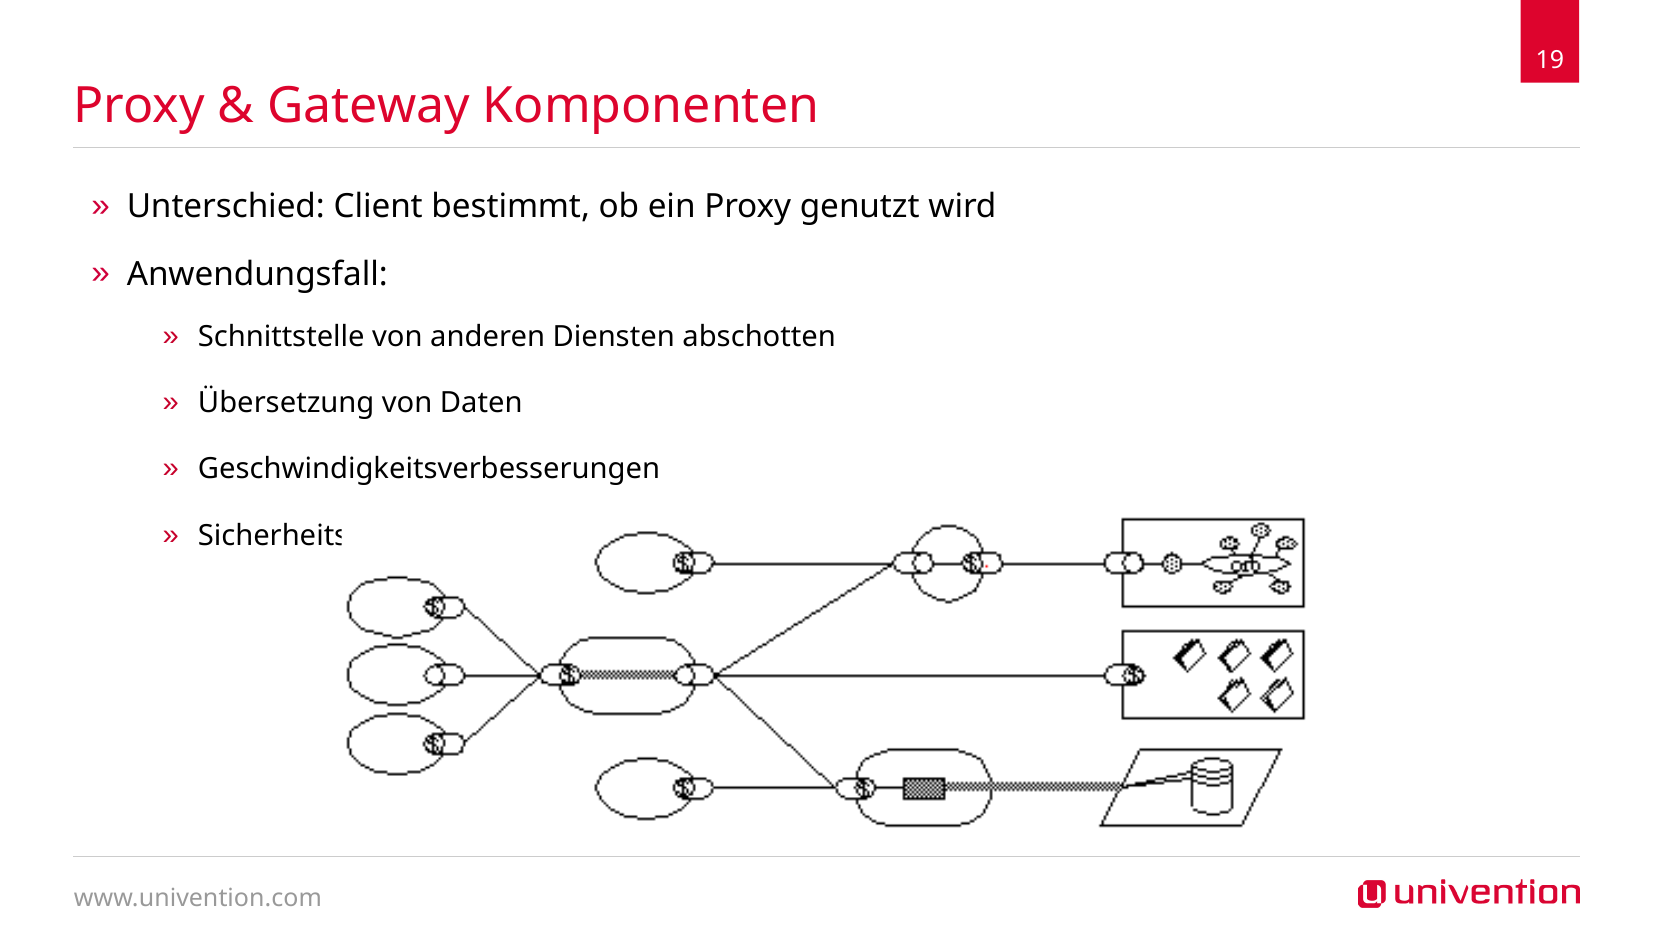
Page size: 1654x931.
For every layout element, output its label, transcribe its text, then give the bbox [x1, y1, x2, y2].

title Proxy & Gateway Komponenten [73, 59, 1580, 148]
picture [341, 501, 1312, 849]
list Unterschied: Client bestimmt, ob ein Proxy genutzt wird Anwendungsfall: Schnittstelle von anderen Diensten abschotten Übersetzung von Daten Geschwindigkeitsverbesserungen Sicherheitsschutz bzw. erzwingung [73, 159, 1580, 751]
picture [1358, 879, 1580, 908]
